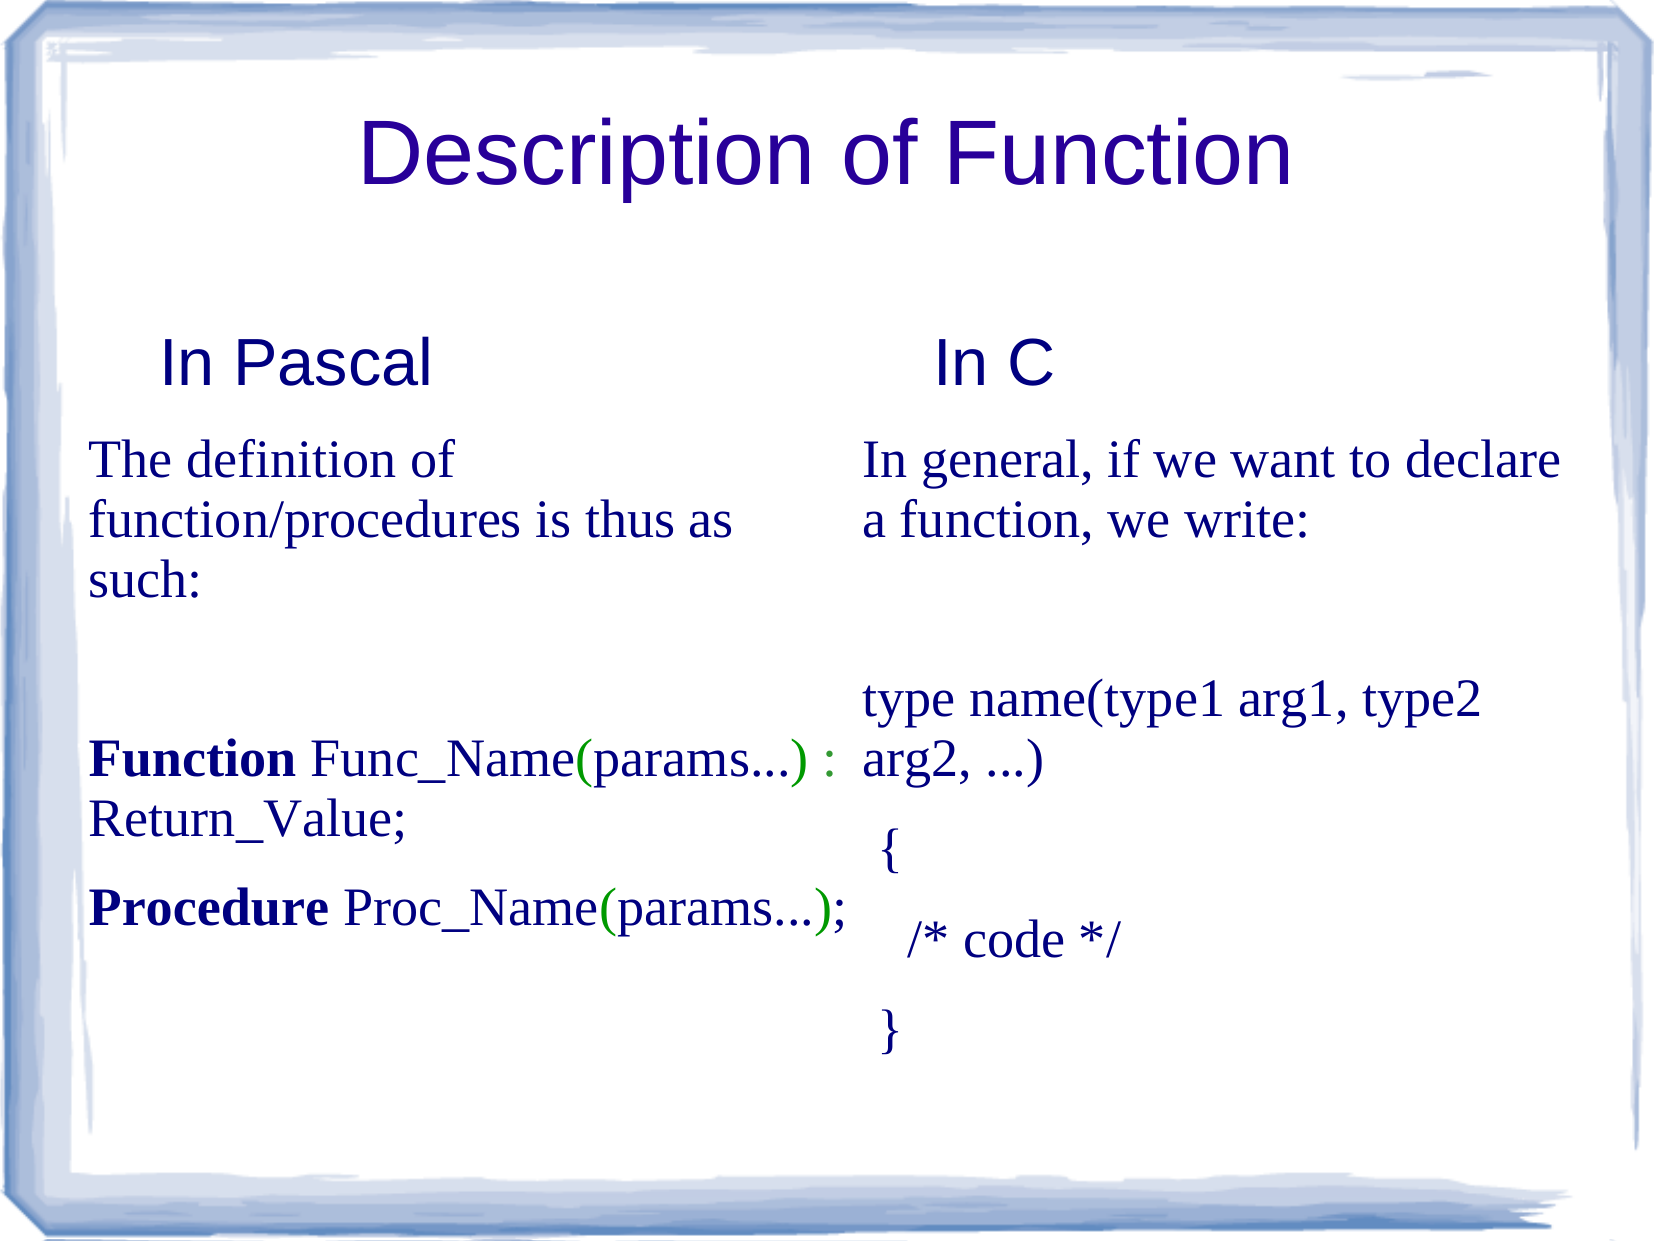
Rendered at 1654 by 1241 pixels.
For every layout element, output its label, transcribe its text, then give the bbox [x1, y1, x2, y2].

title Description of Function [82, 49, 1571, 257]
picture [0, 0, 1654, 1241]
list In C In general, if we want to declare a function, we write: type name(type1 arg1, type2 arg2, ...) { /* code */ } [862, 324, 1572, 1155]
list In Pascal The definition of function/procedures is thus as such: Function Func_Name(params...) : Return_Value; Procedure Proc_Name(params...); [88, 324, 857, 1182]
